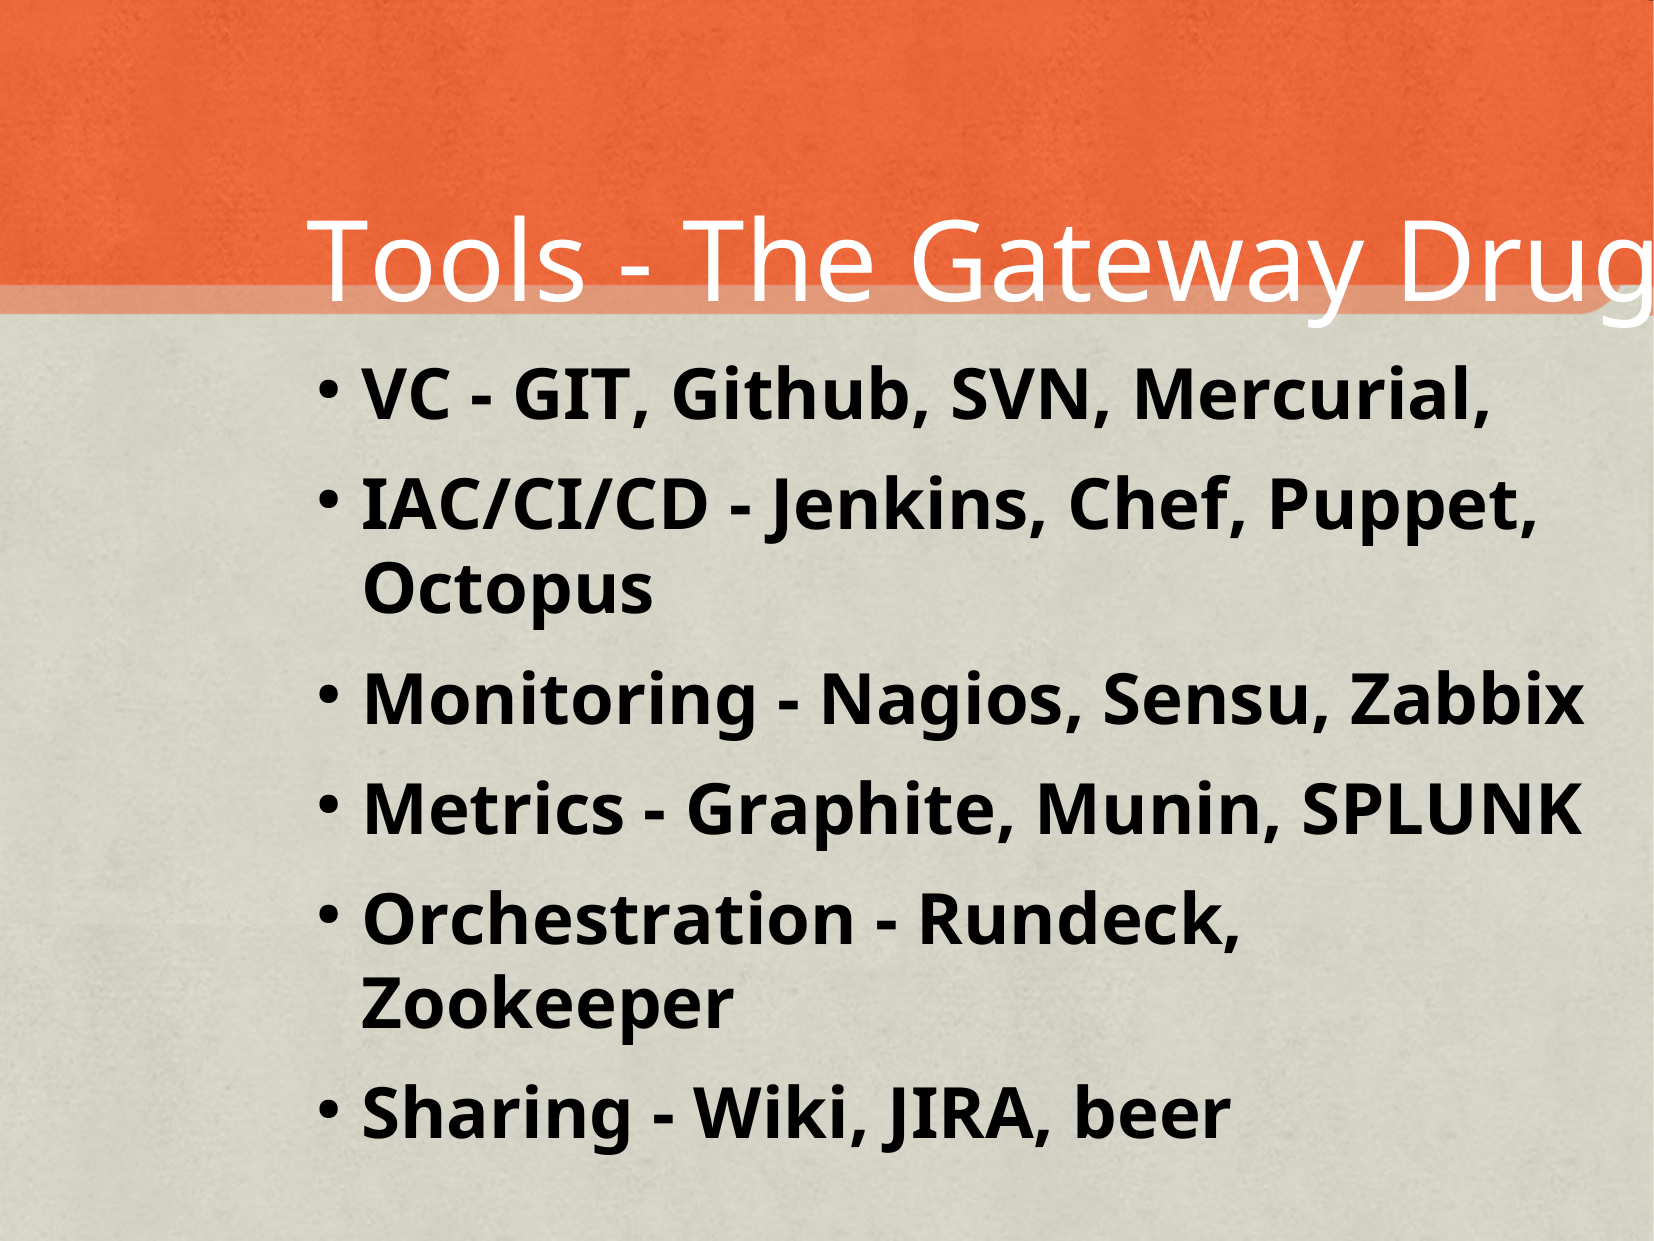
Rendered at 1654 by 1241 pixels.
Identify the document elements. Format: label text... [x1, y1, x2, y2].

title Tools - The Gateway Drug [306, 189, 1654, 317]
picture [0, 0, 1654, 1241]
list VC - GIT, Github, SVN, Mercurial, IAC/CI/CD - Jenkins, Chef, Puppet, Octopus Monitoring - Nagios, Sensu, Zabbix Metrics - Graphite, Munin, SPLUNK Orchestration - Rundeck, Zookeeper Sharing - Wiki, JIRA, beer [301, 348, 1588, 1241]
